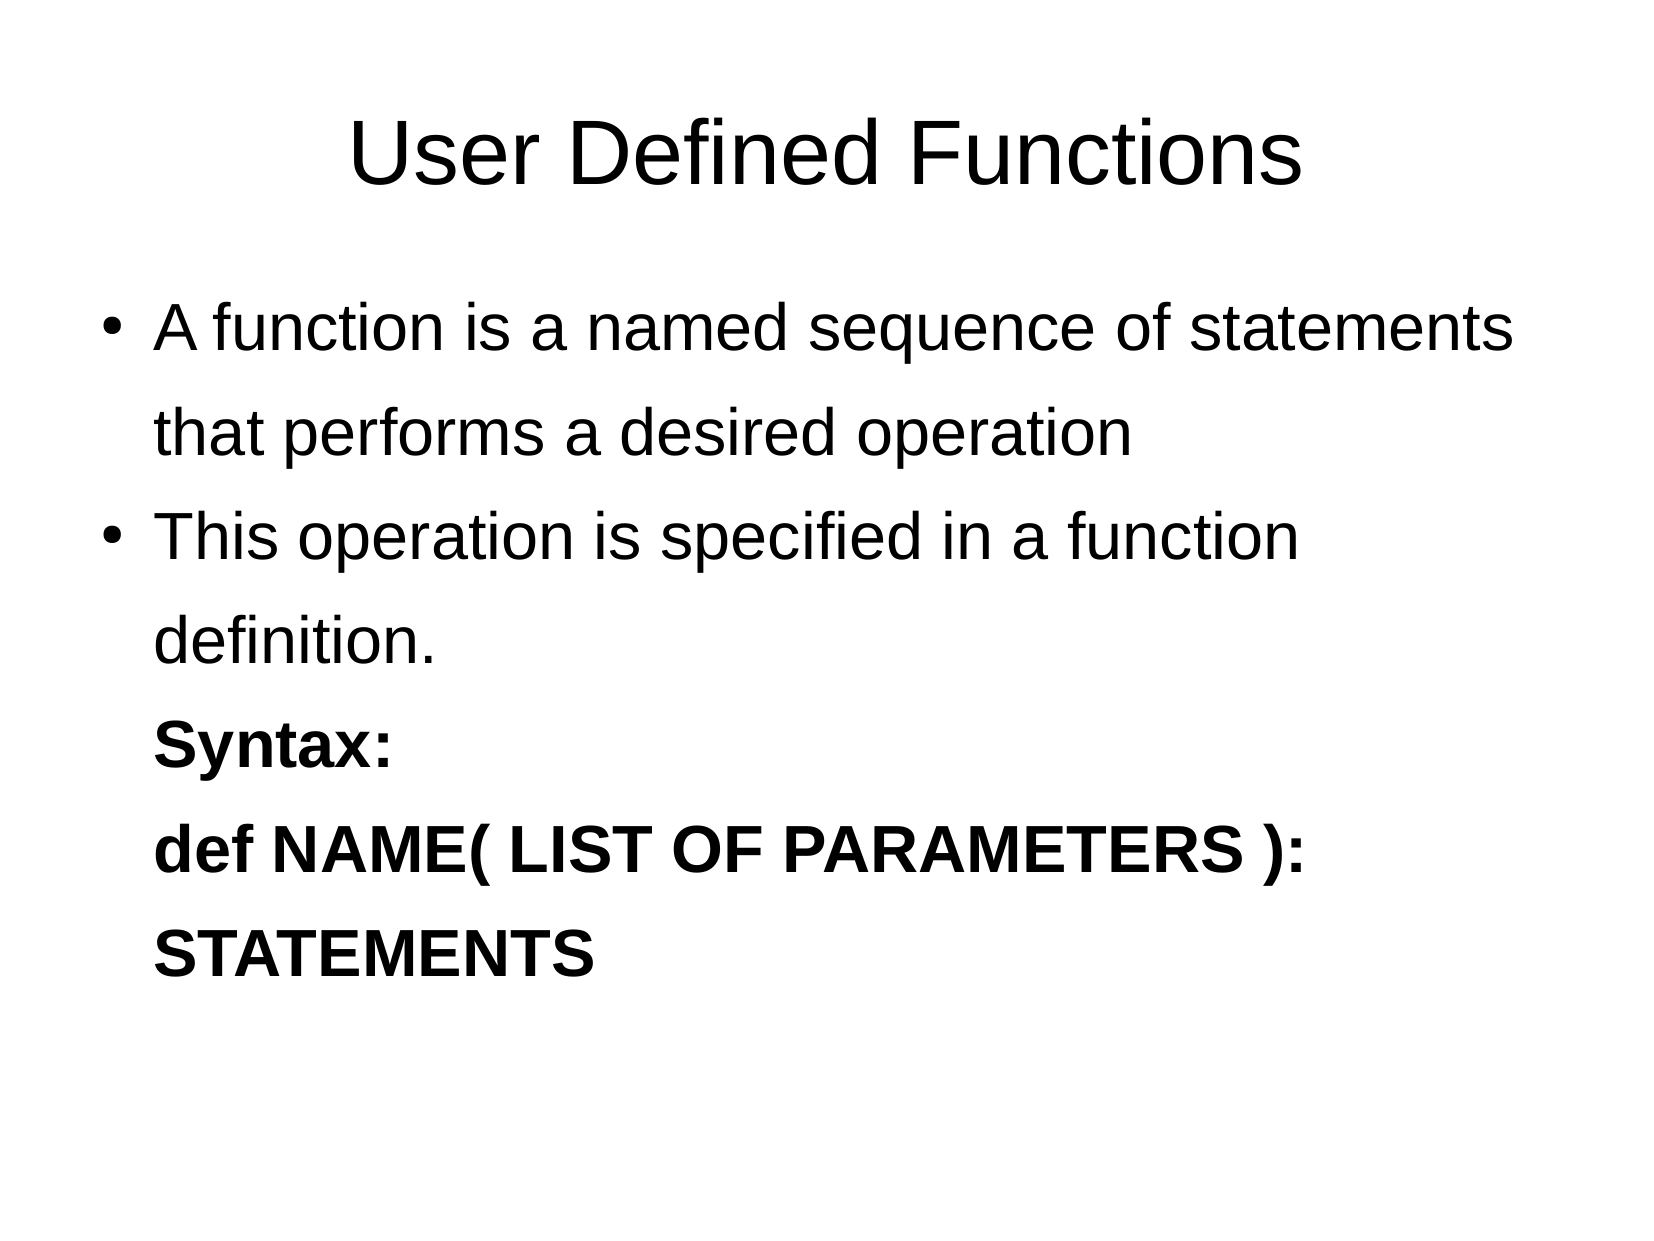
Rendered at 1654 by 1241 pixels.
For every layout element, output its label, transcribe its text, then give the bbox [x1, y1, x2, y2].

list A function is a named sequence of statements that performs a desired operation This operation is specified in a function definition. Syntax: def NAME( LIST OF PARAMETERS ): STATEMENTS [82, 290, 1571, 1010]
title User Defined Functions [82, 49, 1571, 257]
